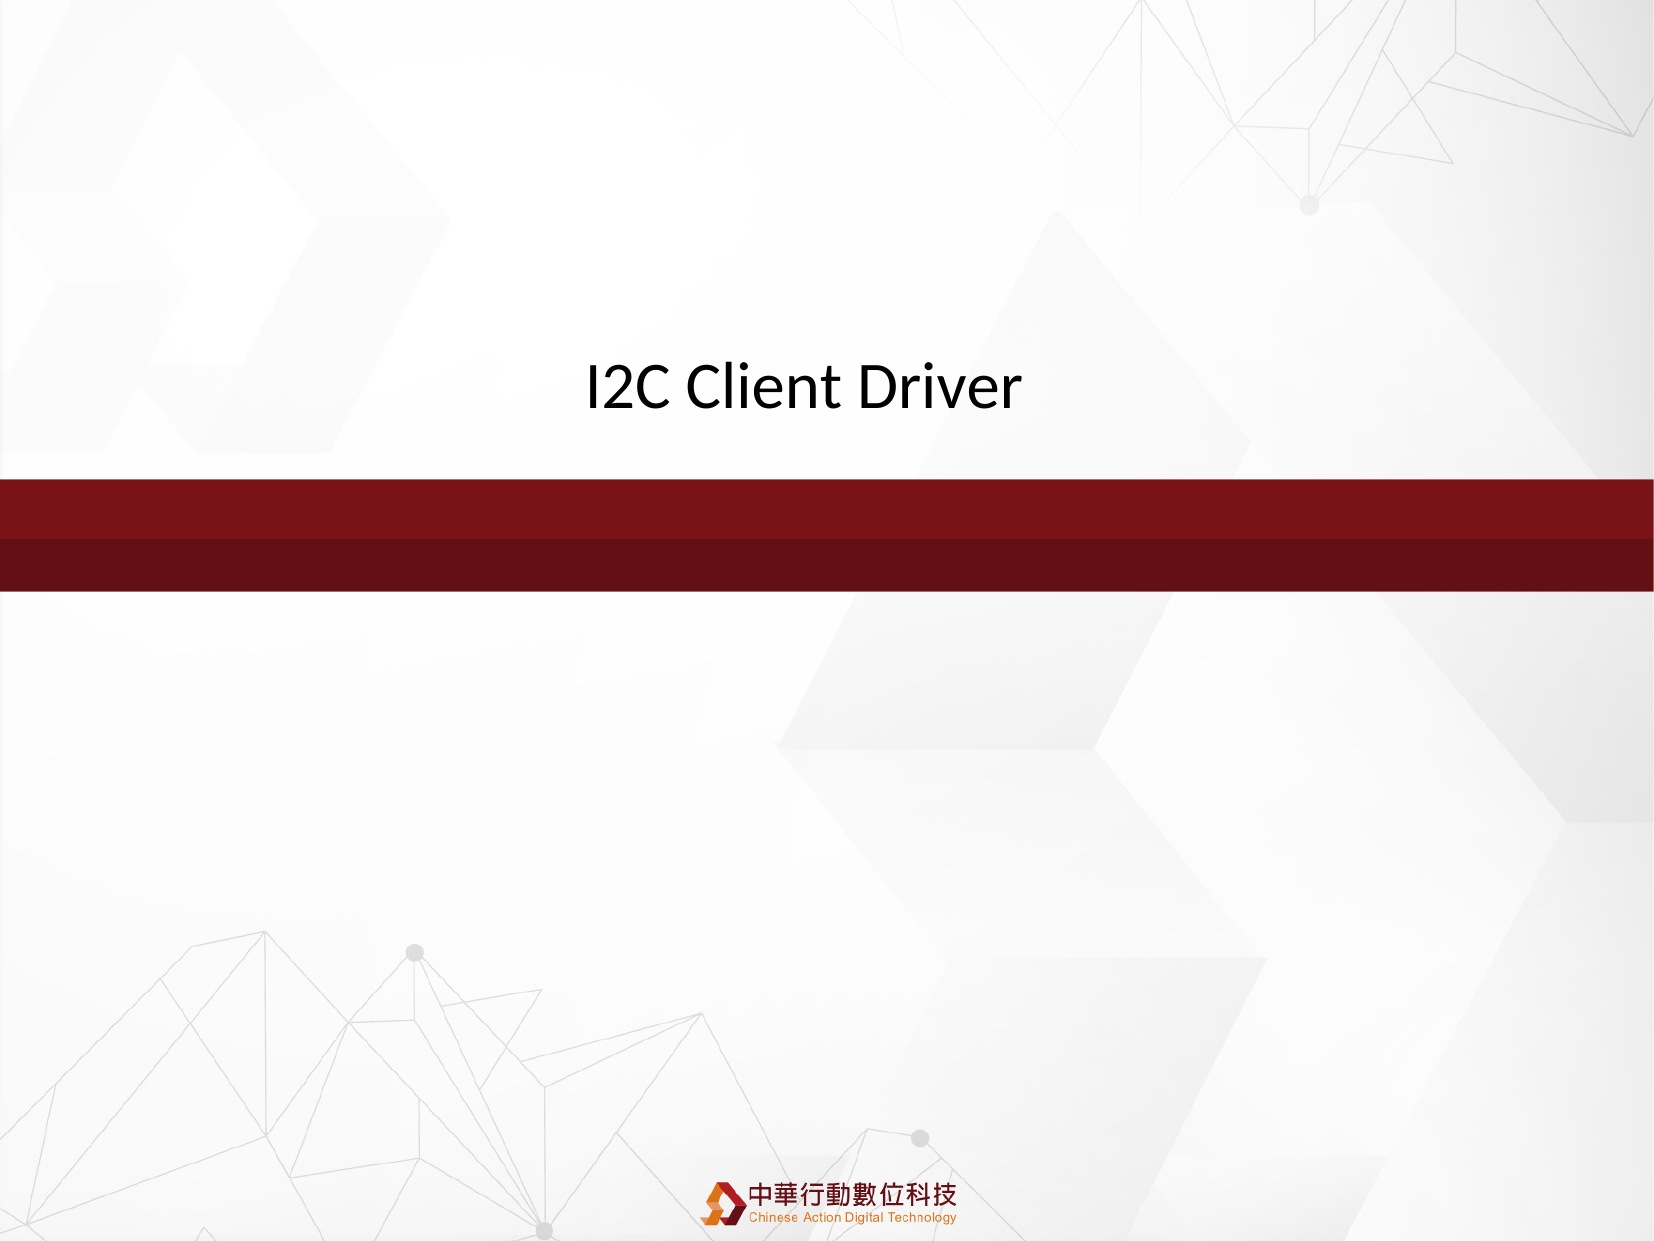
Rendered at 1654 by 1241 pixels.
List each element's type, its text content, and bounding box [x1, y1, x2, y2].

picture [0, 0, 1654, 1241]
title I2C Client Driver [60, 287, 1549, 496]
